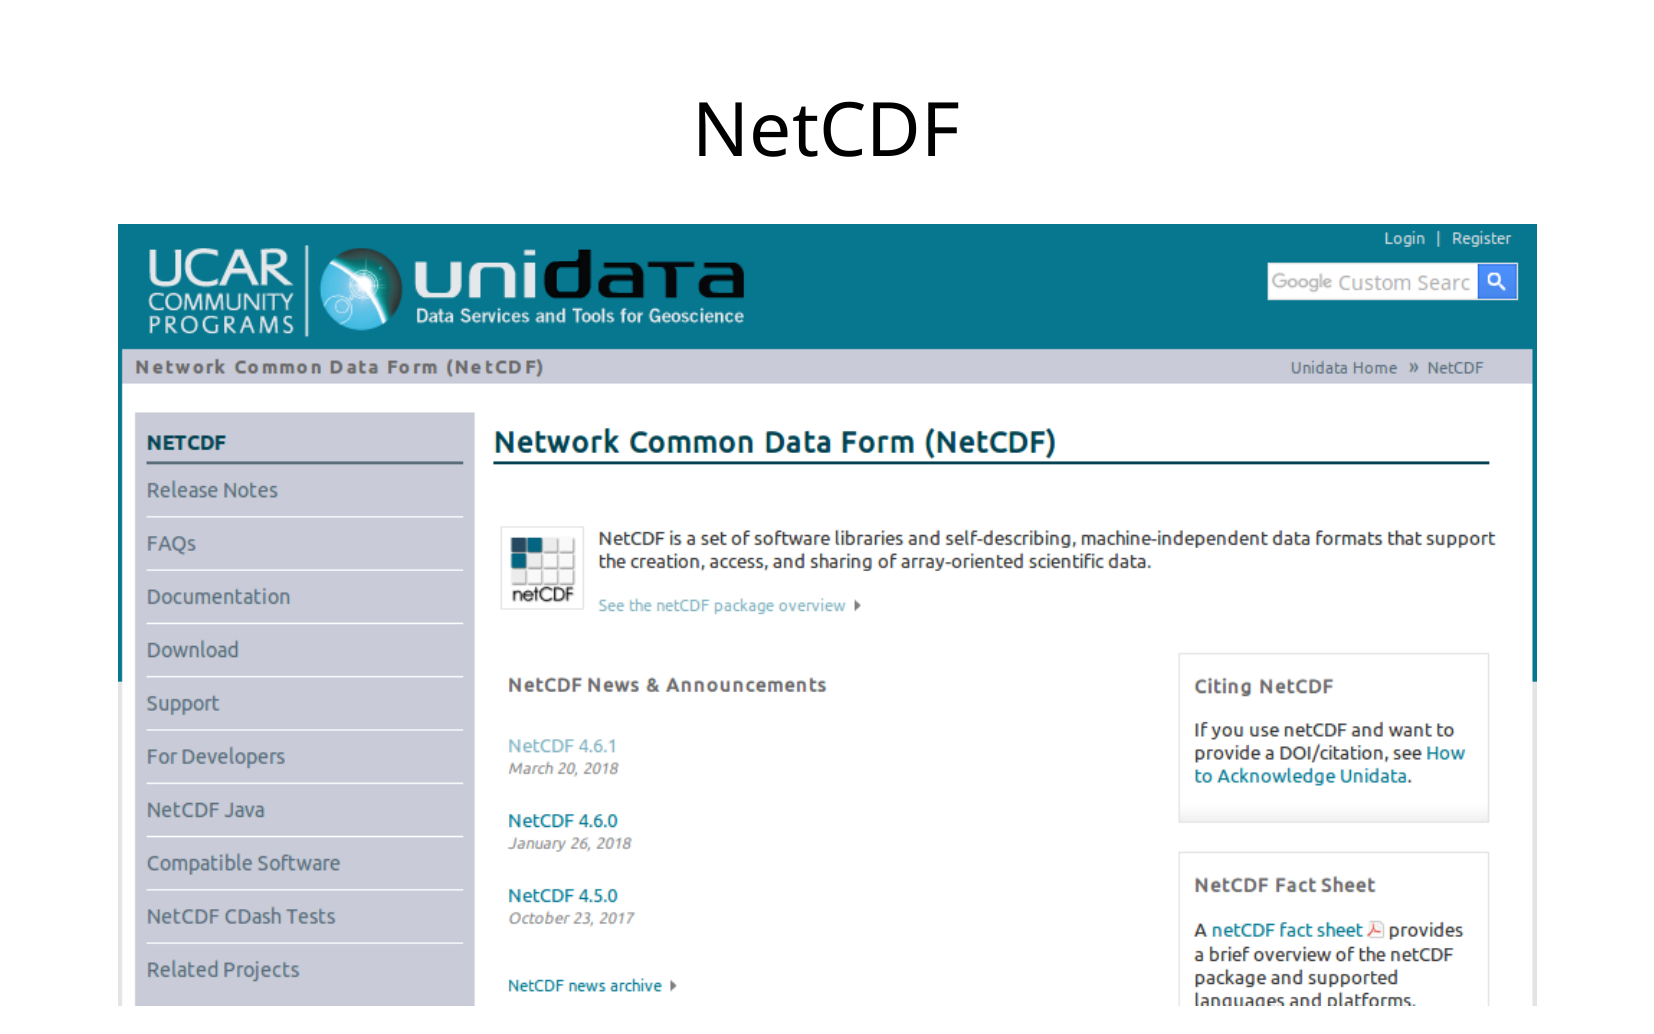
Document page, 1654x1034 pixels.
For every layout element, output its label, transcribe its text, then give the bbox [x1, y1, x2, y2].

picture [118, 224, 1537, 1006]
title NetCDF [82, 41, 1571, 214]
